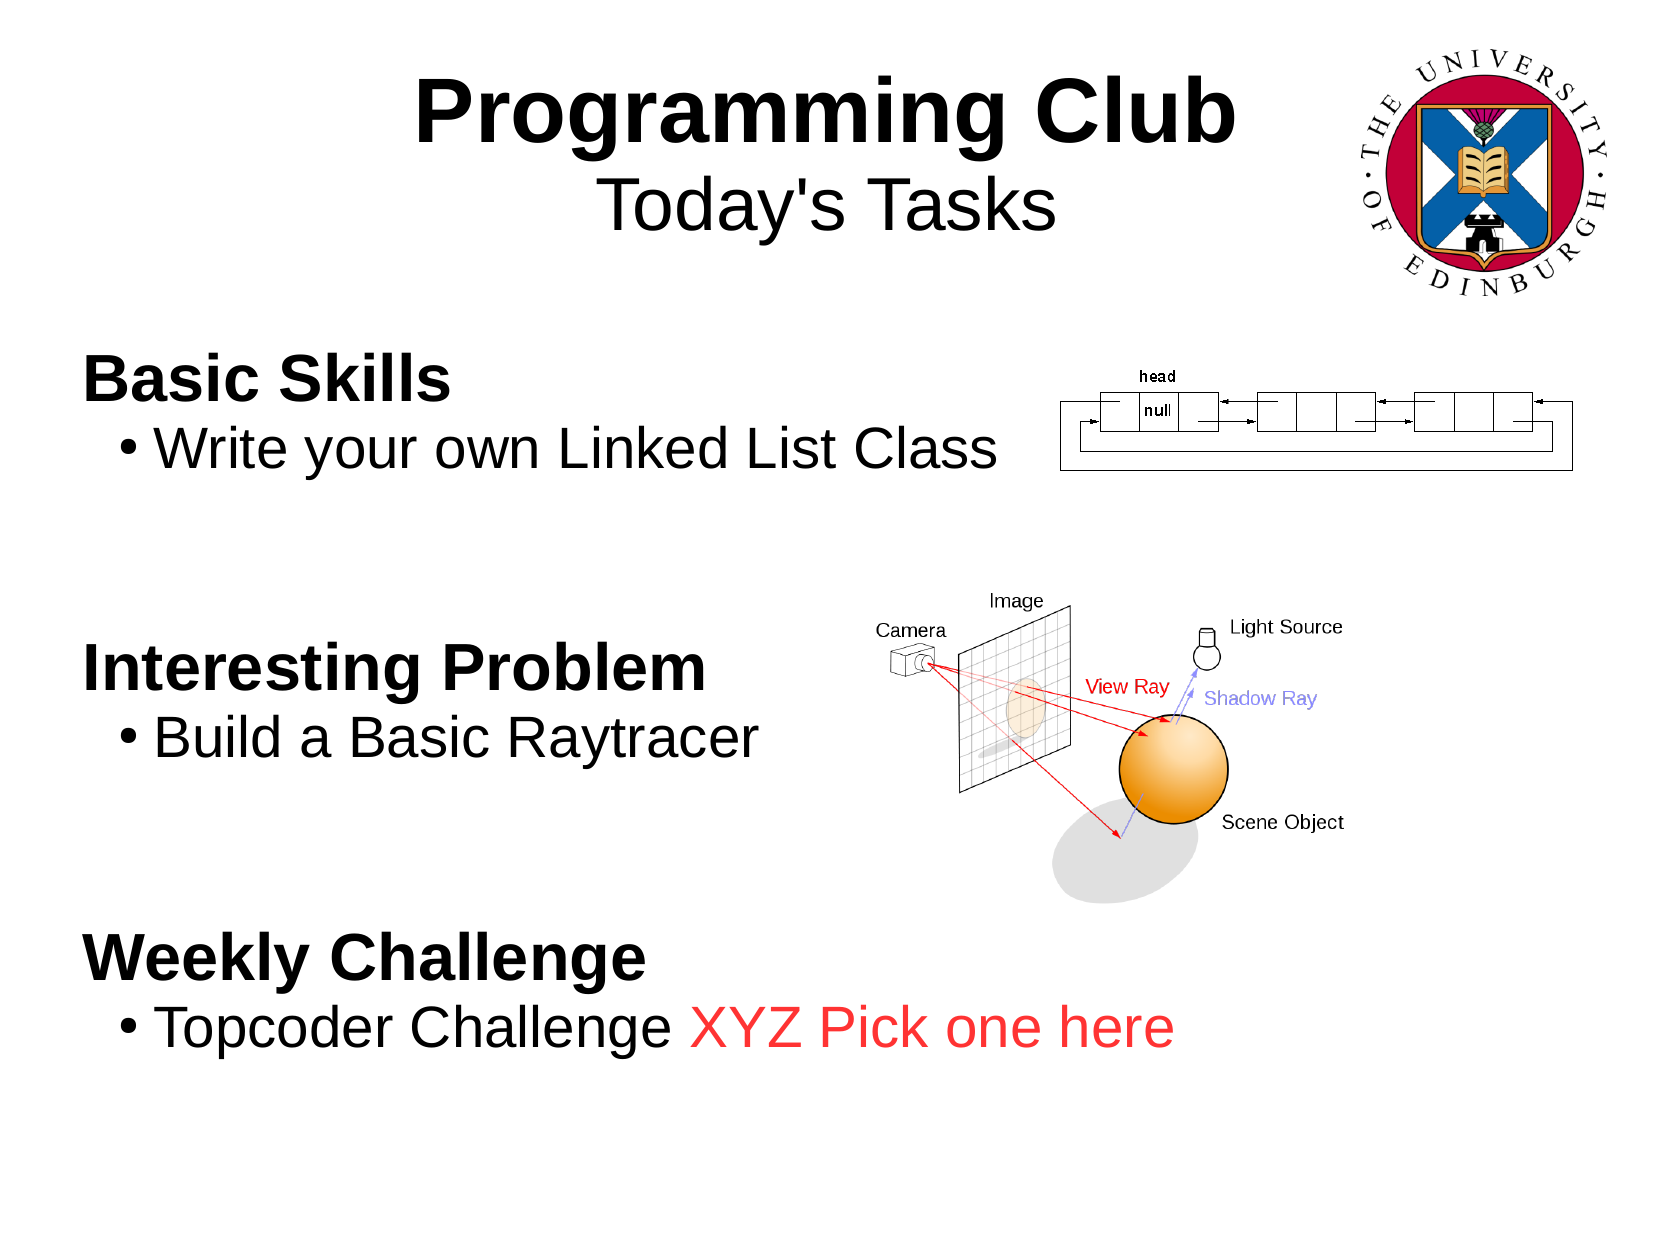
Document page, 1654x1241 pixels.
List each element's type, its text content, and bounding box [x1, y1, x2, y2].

picture [874, 590, 1347, 905]
title Programming Club Today's Tasks [82, 49, 1361, 257]
picture [1051, 363, 1583, 487]
picture [1361, 49, 1607, 296]
subtitle Basic Skills Write your own Linked List Class Interesting Problem Build a Basic Raytracer Weekly Challenge Topcoder Challenge XYZ Pick one here [82, 290, 1571, 1111]
